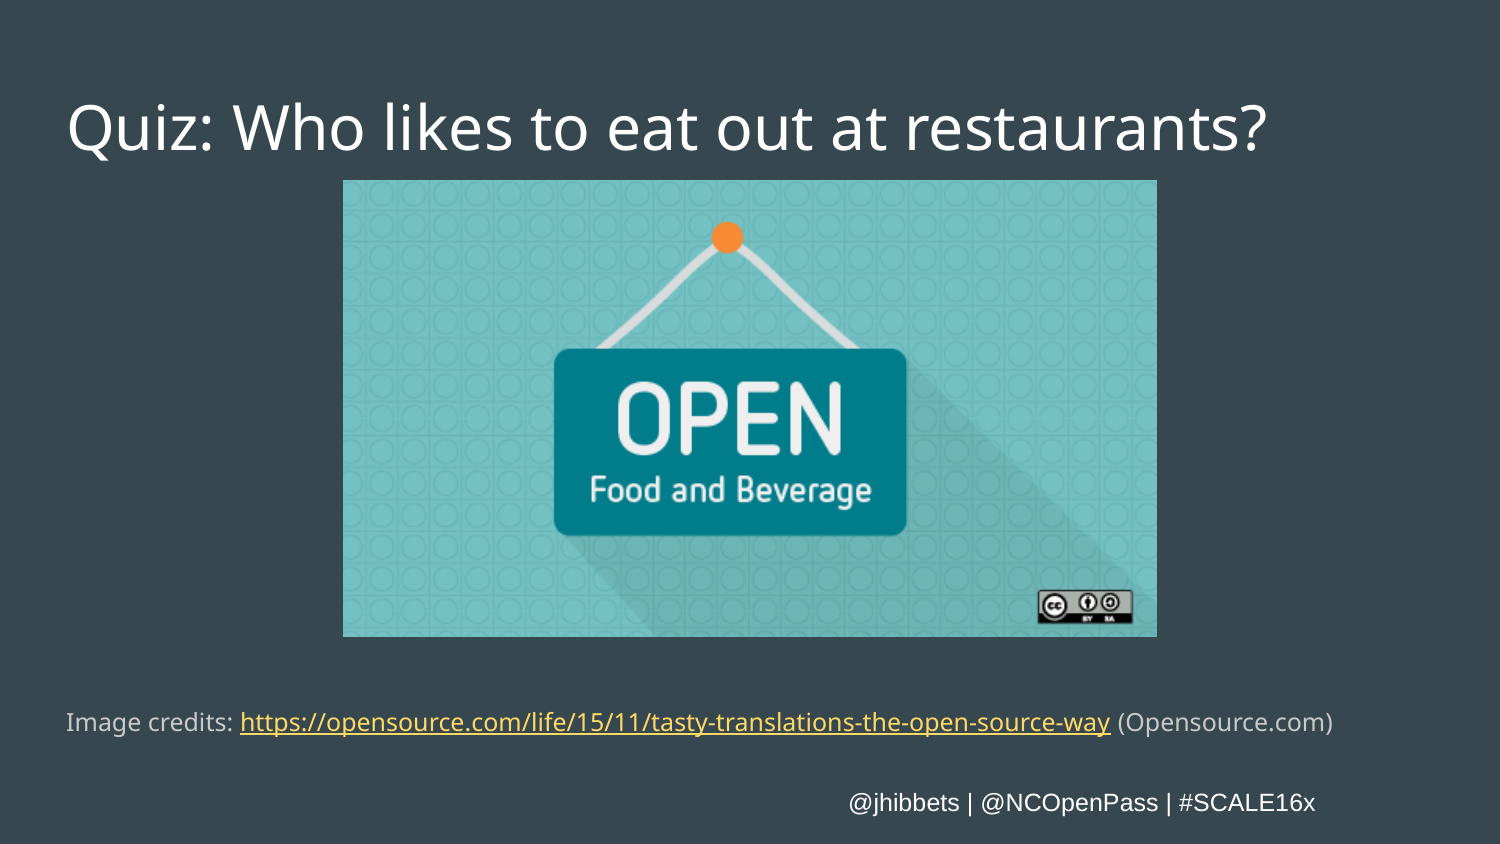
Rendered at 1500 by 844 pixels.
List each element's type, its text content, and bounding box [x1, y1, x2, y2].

title Quiz: Who likes to eat out at restaurants? [51, 72, 1449, 167]
text_box Image credits: https://opensource.com/life/15/11/tasty-translations-the-open-source-way (Opensource.com) [51, 686, 1449, 750]
picture [343, 180, 1157, 637]
